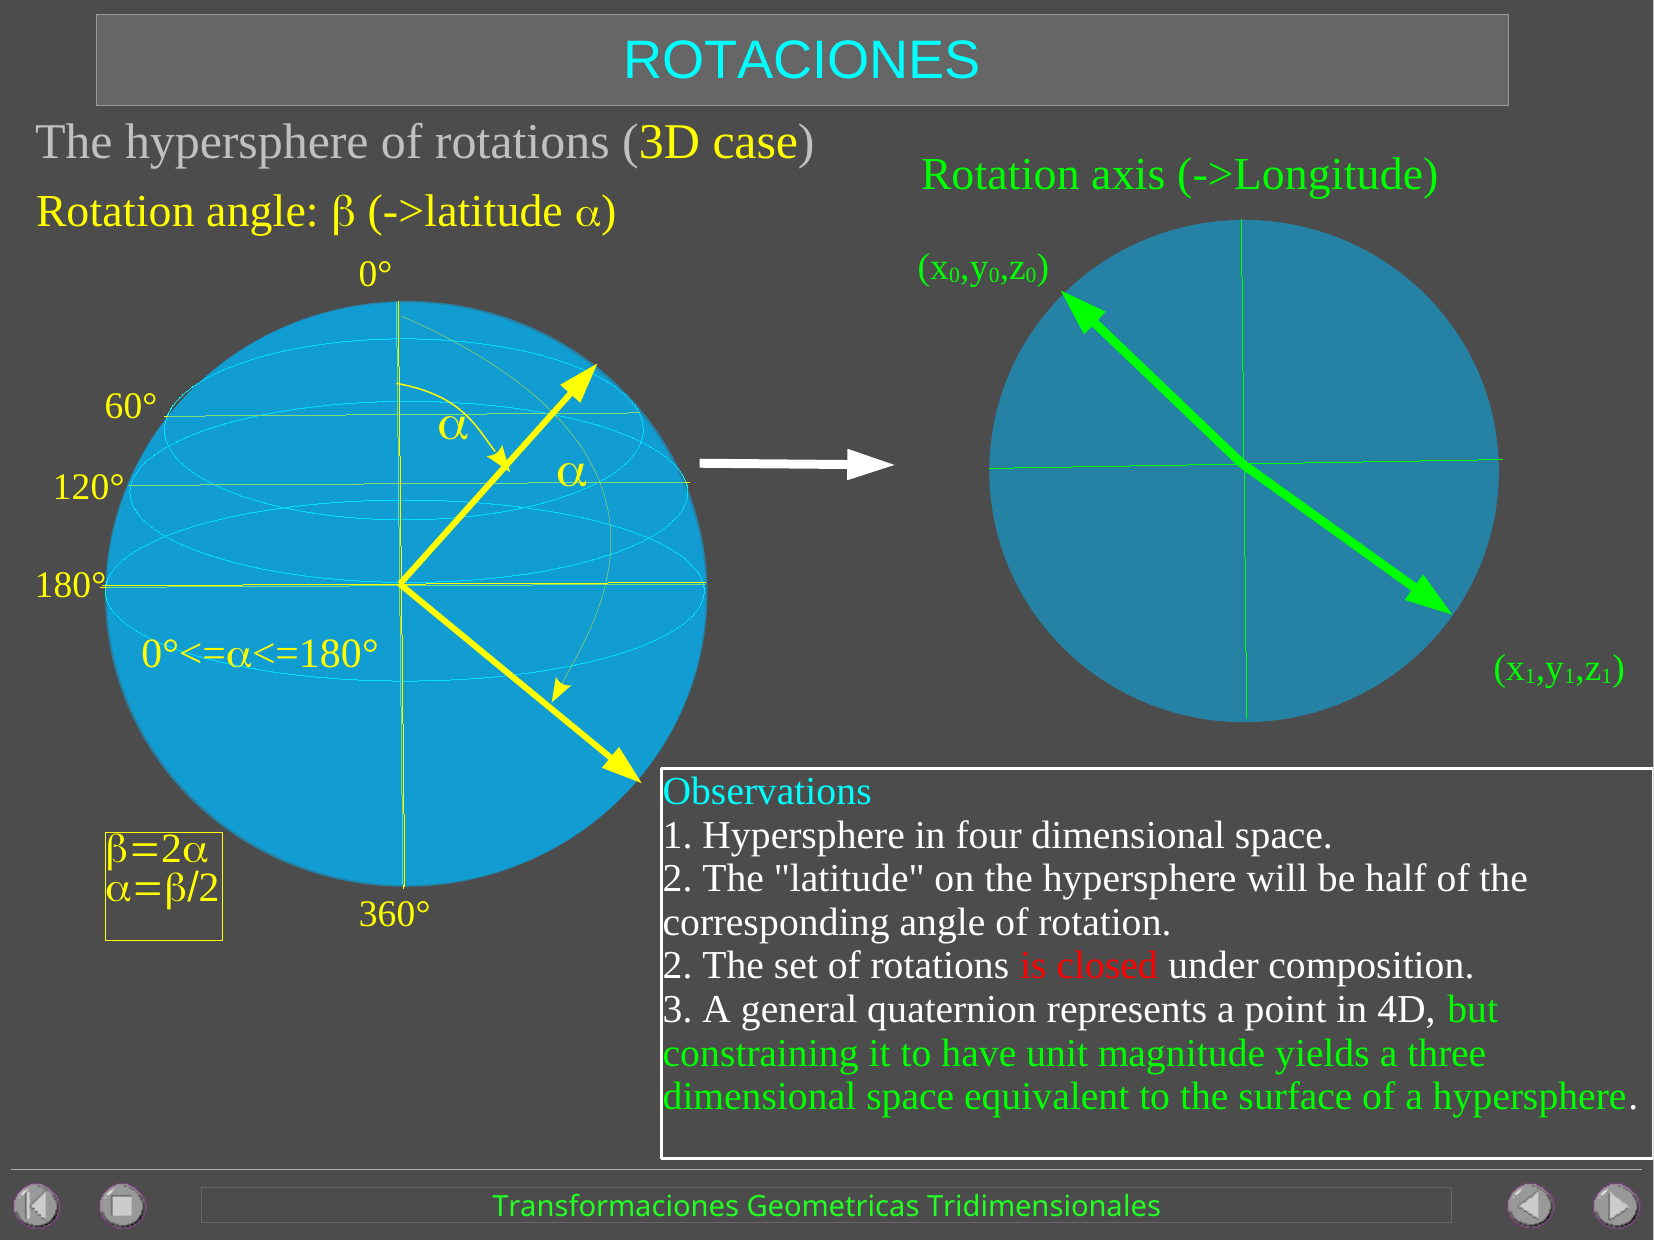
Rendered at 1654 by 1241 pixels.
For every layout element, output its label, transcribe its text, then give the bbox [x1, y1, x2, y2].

text_box [105, 301, 637, 887]
text_box (x0,y0,z0) [917, 246, 1052, 355]
text_box Rotation axis (->Longitude) [919, 147, 1519, 210]
text_box 180° [34, 564, 107, 610]
picture [1505, 1181, 1556, 1231]
picture [97, 1181, 148, 1232]
text_box b=2a a=b/2 [105, 832, 223, 941]
text_box The hypersphere of rotations (3D case) [34, 114, 1416, 175]
text_box a [556, 452, 601, 525]
text_box [989, 219, 1499, 723]
text_box 0° [358, 253, 393, 299]
text_box [405, 366, 708, 778]
text_box Rotation angle: b (->latitude a) [34, 183, 700, 247]
picture [11, 1181, 62, 1232]
picture [1591, 1181, 1642, 1232]
text_box (x1,y1,z1) [1493, 646, 1628, 707]
text_box 360° [358, 893, 438, 940]
text_box 120° [52, 465, 129, 511]
text_box 0°<=a<=180° [141, 630, 378, 685]
text_box Observations 1. Hypersphere in four dimensional space. 2. The "latitude" on the hypersphere will be half of the corresponding angle of rotation. 2. The set of rotations is closed under composition. 3. A general quaternion represents a point in 4D, but constraining it to have unit magnitude yields a three dimensional space equivalent to the surface of a hypersphere. [661, 768, 1654, 1159]
title ROTACIONES [96, 14, 1509, 106]
text_box 60° [104, 385, 166, 431]
